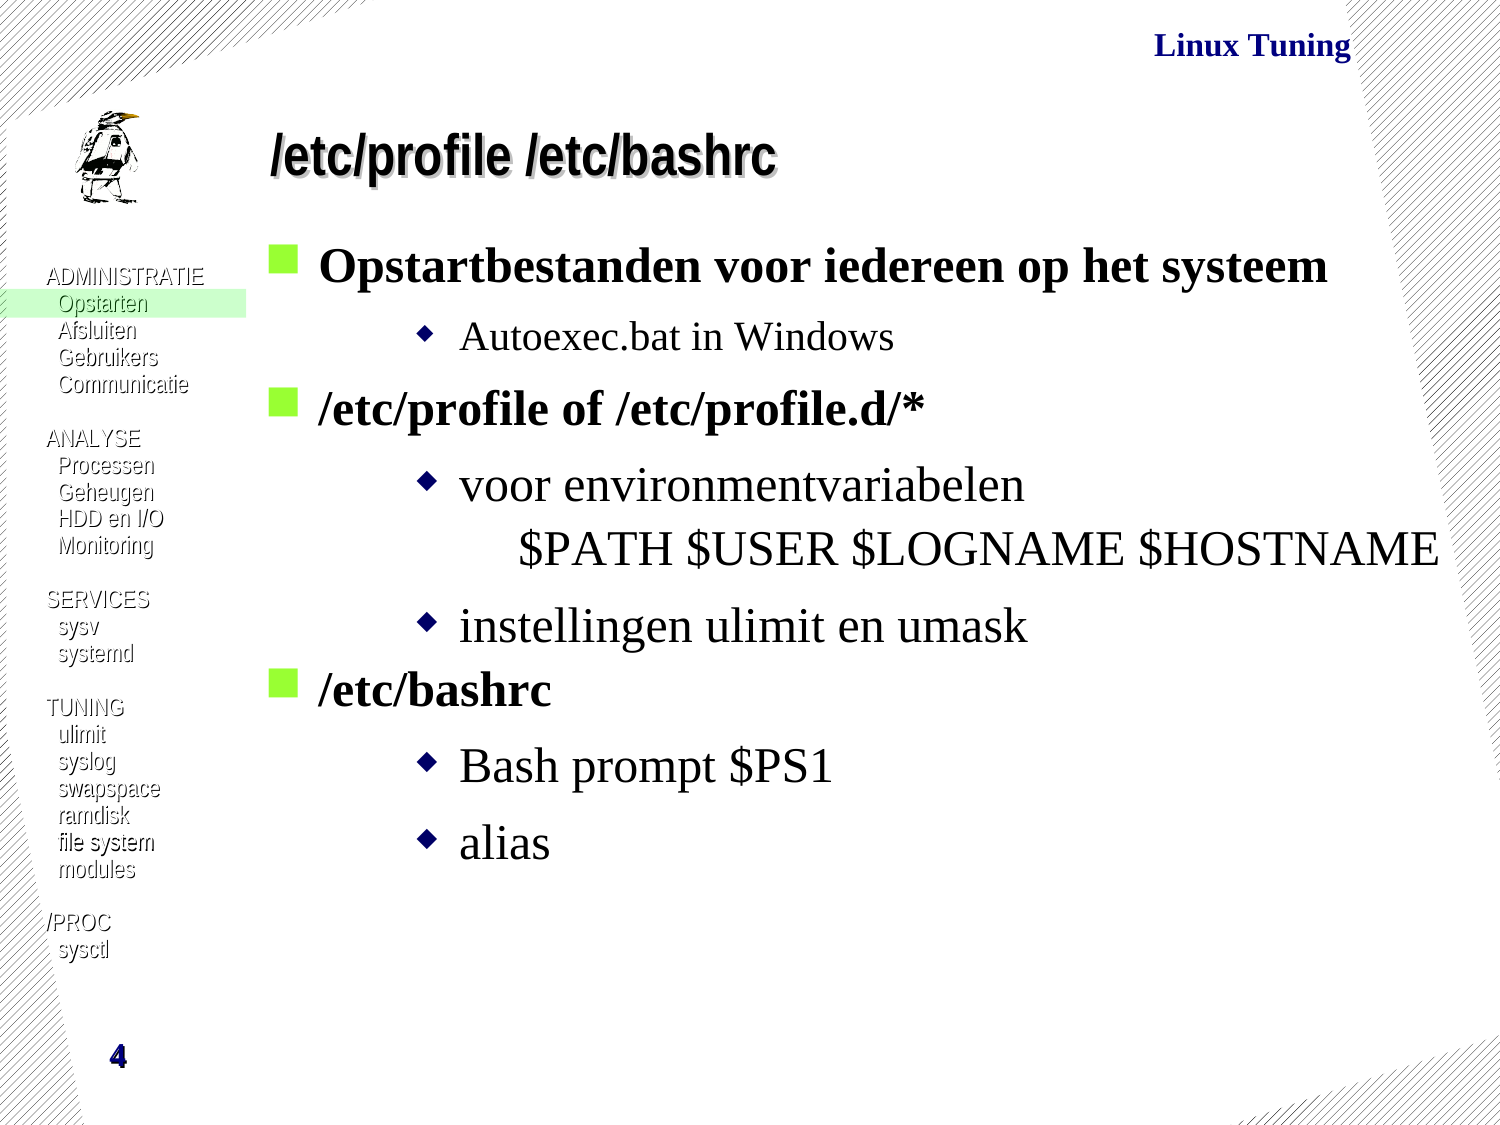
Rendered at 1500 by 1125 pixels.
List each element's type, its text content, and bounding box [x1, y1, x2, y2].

title /etc/profile /etc/bashrc [270, 41, 1500, 250]
picture [57, 105, 143, 206]
list Opstartbestanden voor iedereen op het systeem Autoexec.bat in Windows /etc/profile of /etc/profile.d/* voor environmentvariabelen $PATH $USER $LOGNAME $HOSTNAME instellingen ulimit en umask /etc/bashrc Bash prompt $PS1 alias [264, 229, 1486, 882]
text_box [0, 288, 247, 318]
